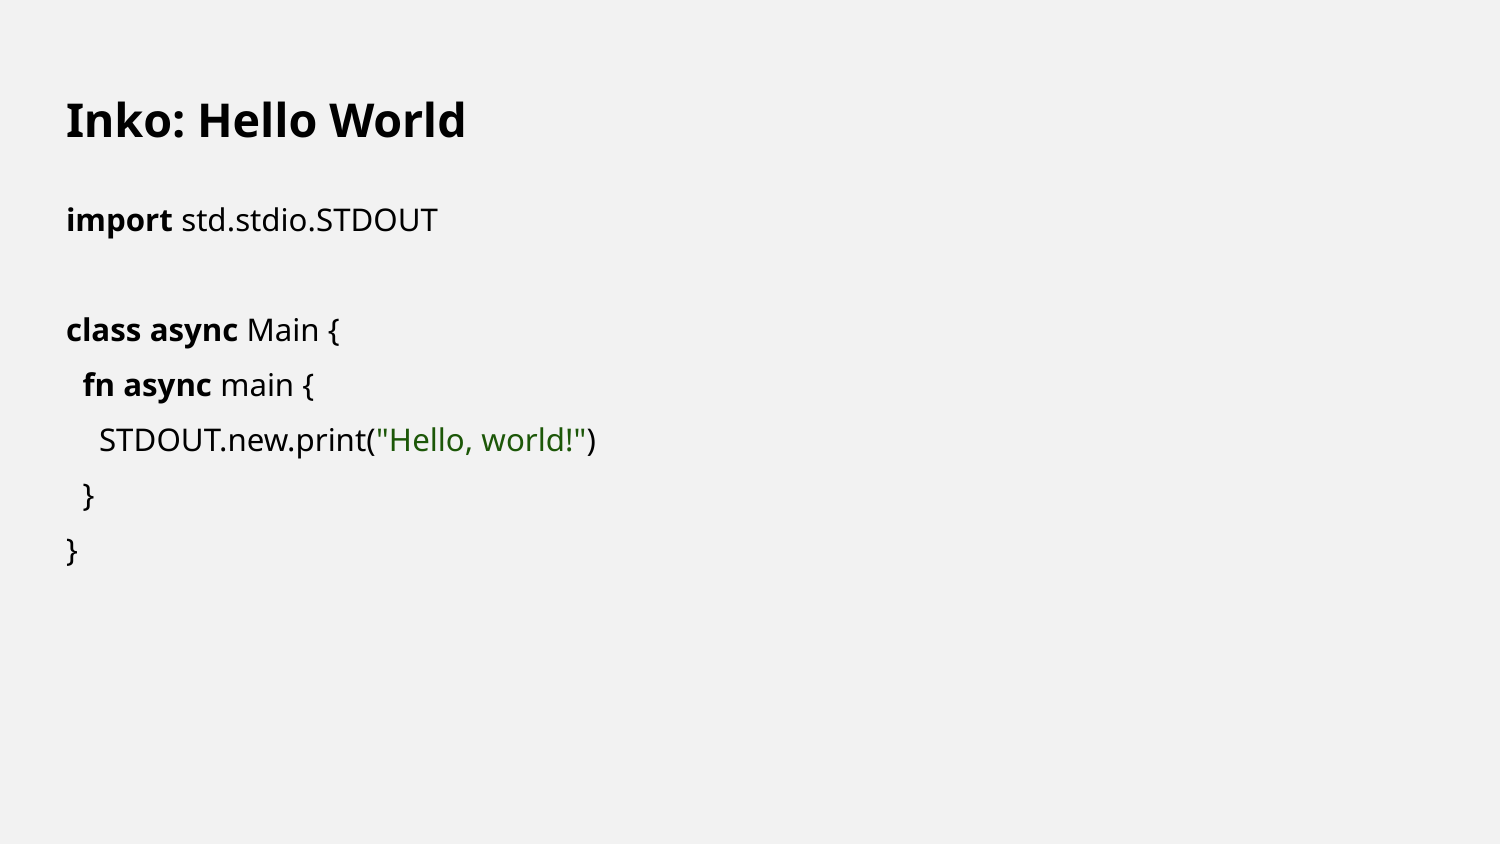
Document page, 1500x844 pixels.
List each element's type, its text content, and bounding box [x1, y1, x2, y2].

list import std.stdio.STDOUT class async Main { fn async main { STDOUT.new.print("Hello, world!") } } [51, 189, 1449, 750]
title Inko: Hello World [51, 72, 1449, 167]
